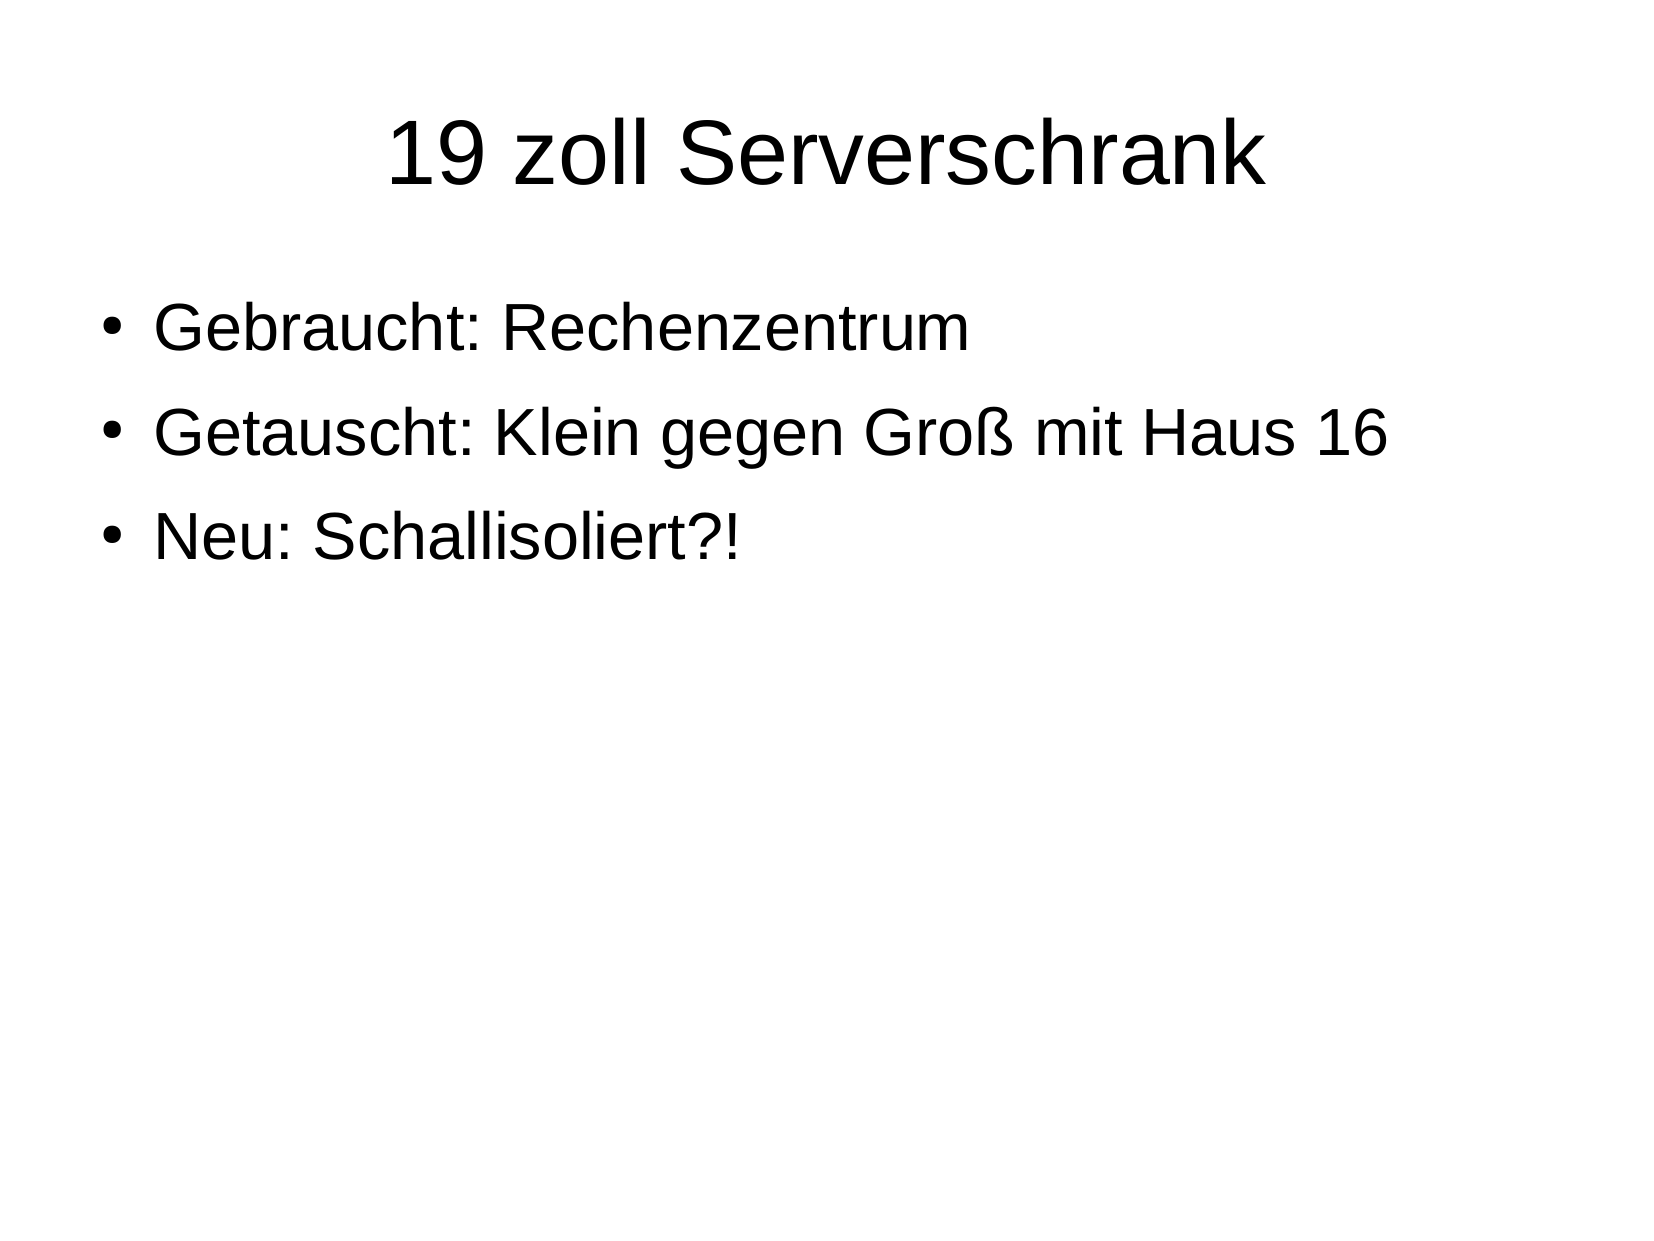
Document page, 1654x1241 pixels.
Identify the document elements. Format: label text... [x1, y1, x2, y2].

list Gebraucht: Rechenzentrum Getauscht: Klein gegen Groß mit Haus 16 Neu: Schallisoliert?! [82, 290, 1571, 1094]
title 19 zoll Serverschrank [82, 49, 1571, 257]
